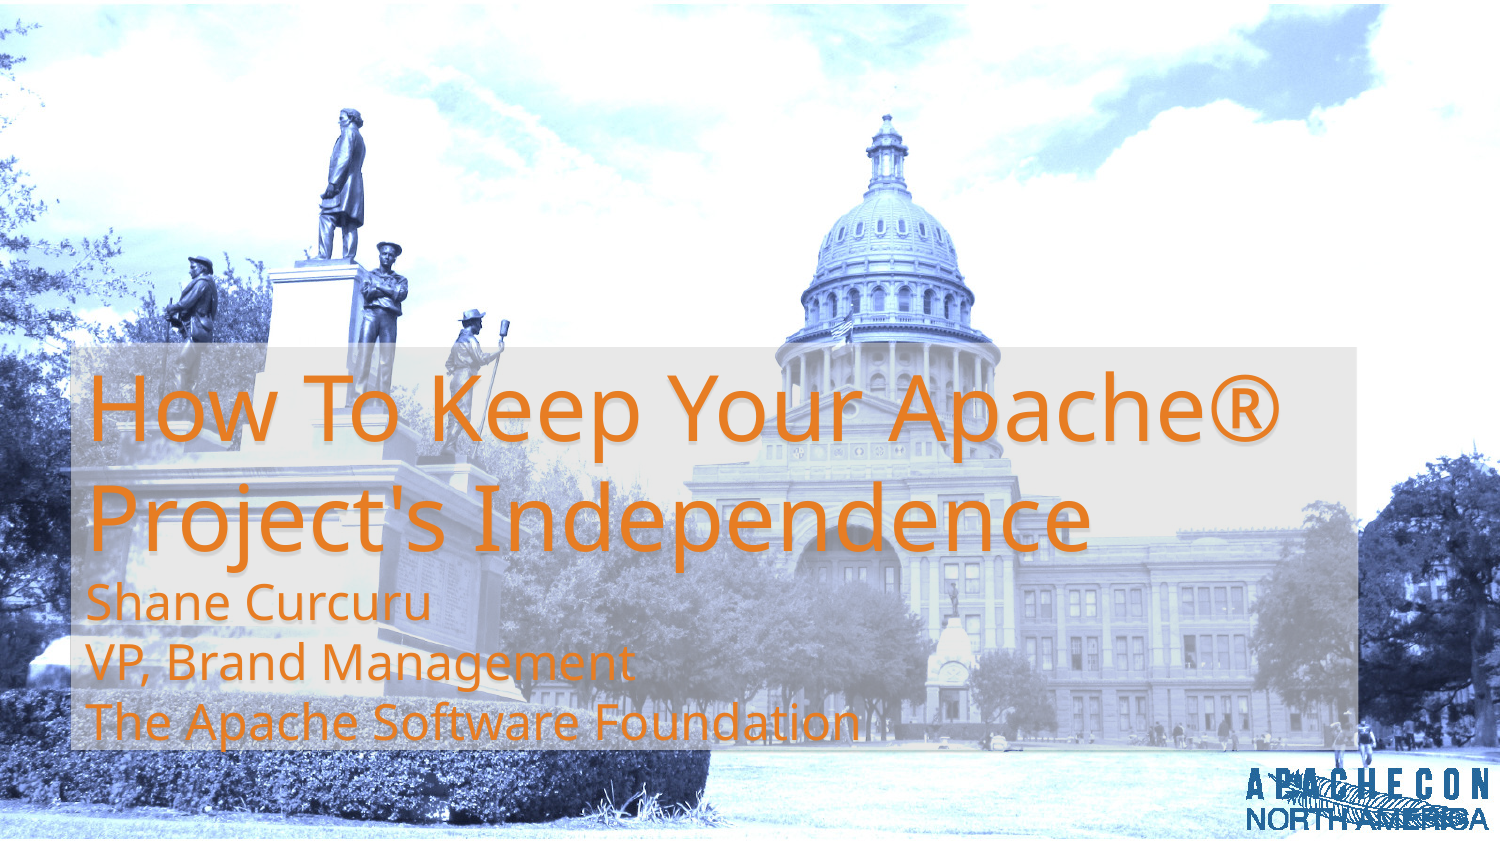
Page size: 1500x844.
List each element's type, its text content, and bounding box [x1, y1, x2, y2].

picture [0, 0, 1500, 844]
title How To Keep Your Apache® Project's Independence Shane Curcuru VP, Brand Management The Apache Software Foundation [70, 342, 1359, 750]
